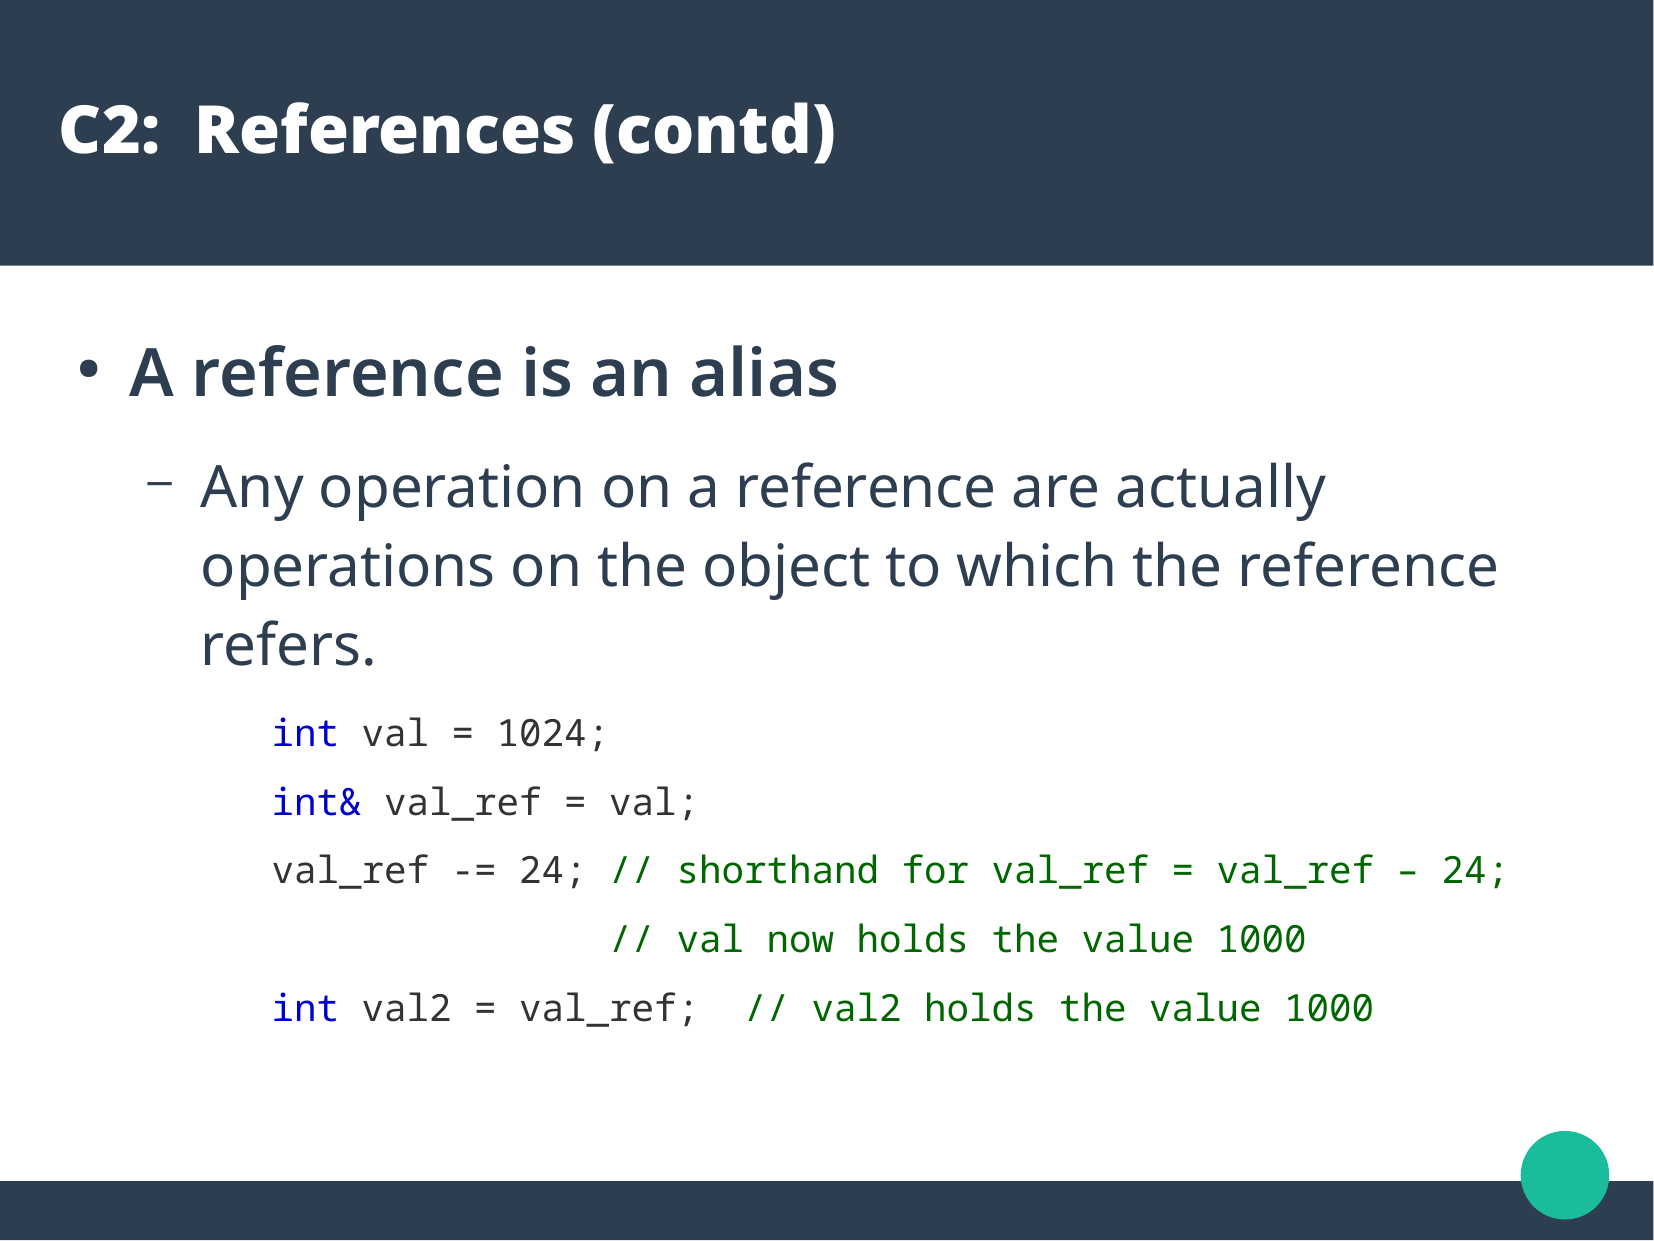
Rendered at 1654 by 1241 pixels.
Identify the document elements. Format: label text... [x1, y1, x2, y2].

list A reference is an alias Any operation on a reference are actually operations on the object to which the reference refers. int val = 1024; int& val_ref = val; val_ref -= 24; // shorthand for val_ref = val_ref – 24; // val now holds the value 1000 int val2 = val_ref; // val2 holds the value 1000 [59, 324, 1595, 1152]
title C2: References (contd) [59, 49, 1595, 207]
